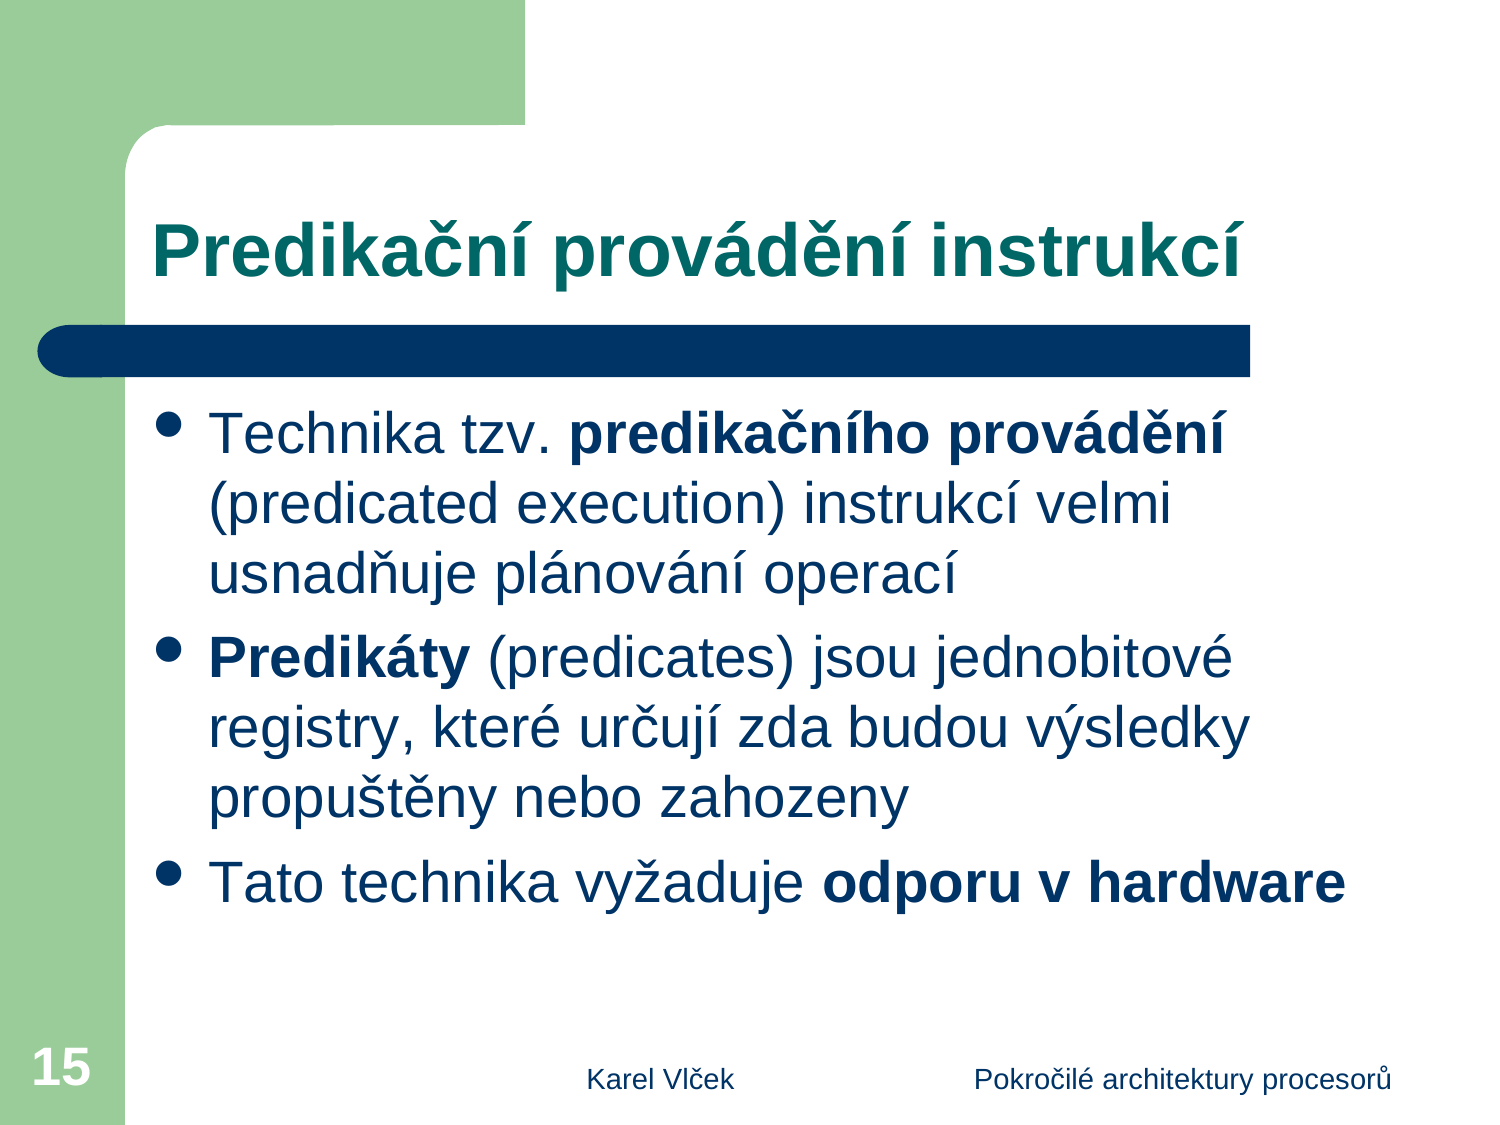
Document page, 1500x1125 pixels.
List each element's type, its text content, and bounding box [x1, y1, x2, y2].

title Predikační provádění instrukcí [136, 136, 1414, 301]
list Technika tzv. predikačního provádění (predicated execution) instrukcí velmi usnadňuje plánování operací Predikáty (predicates) jsou jednobitové registry, které určují zda budou výsledky propuštěny nebo zahozeny Tato technika vyžaduje odporu v hardware [137, 387, 1400, 999]
